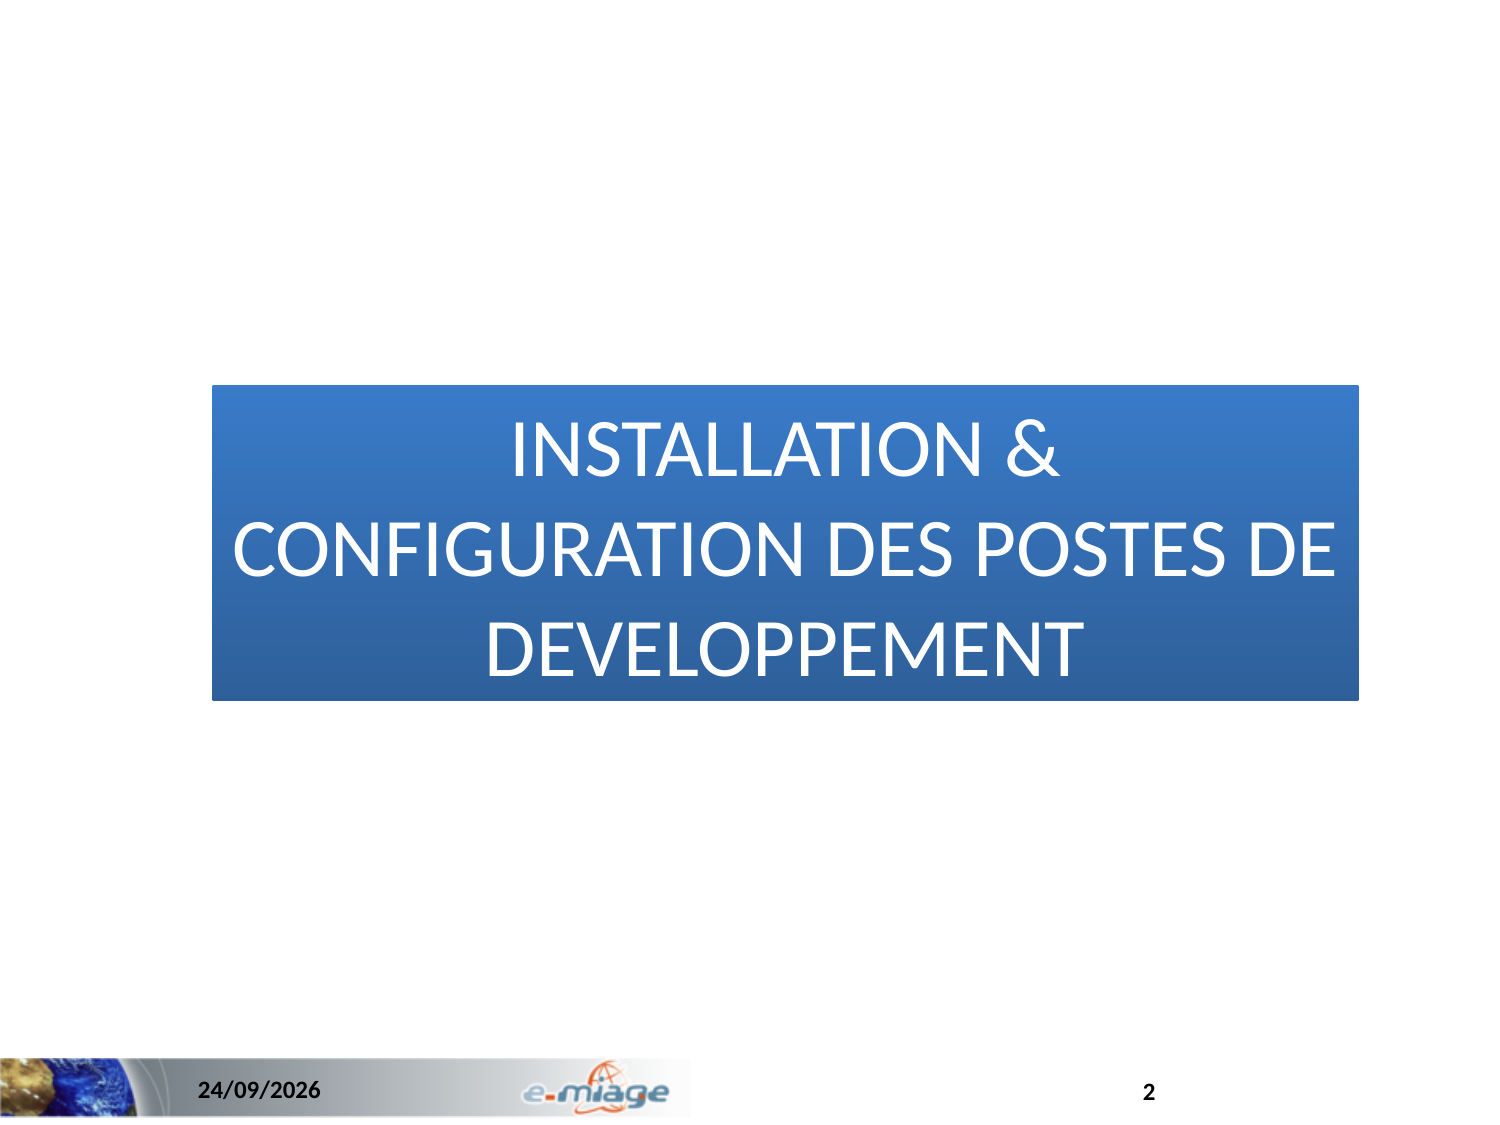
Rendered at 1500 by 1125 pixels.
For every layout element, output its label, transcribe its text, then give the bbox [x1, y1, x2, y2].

text_box INSTALLATION & CONFIGURATION DES POSTES DE DEVELOPPEMENT [212, 385, 1359, 701]
picture [0, 1058, 691, 1118]
